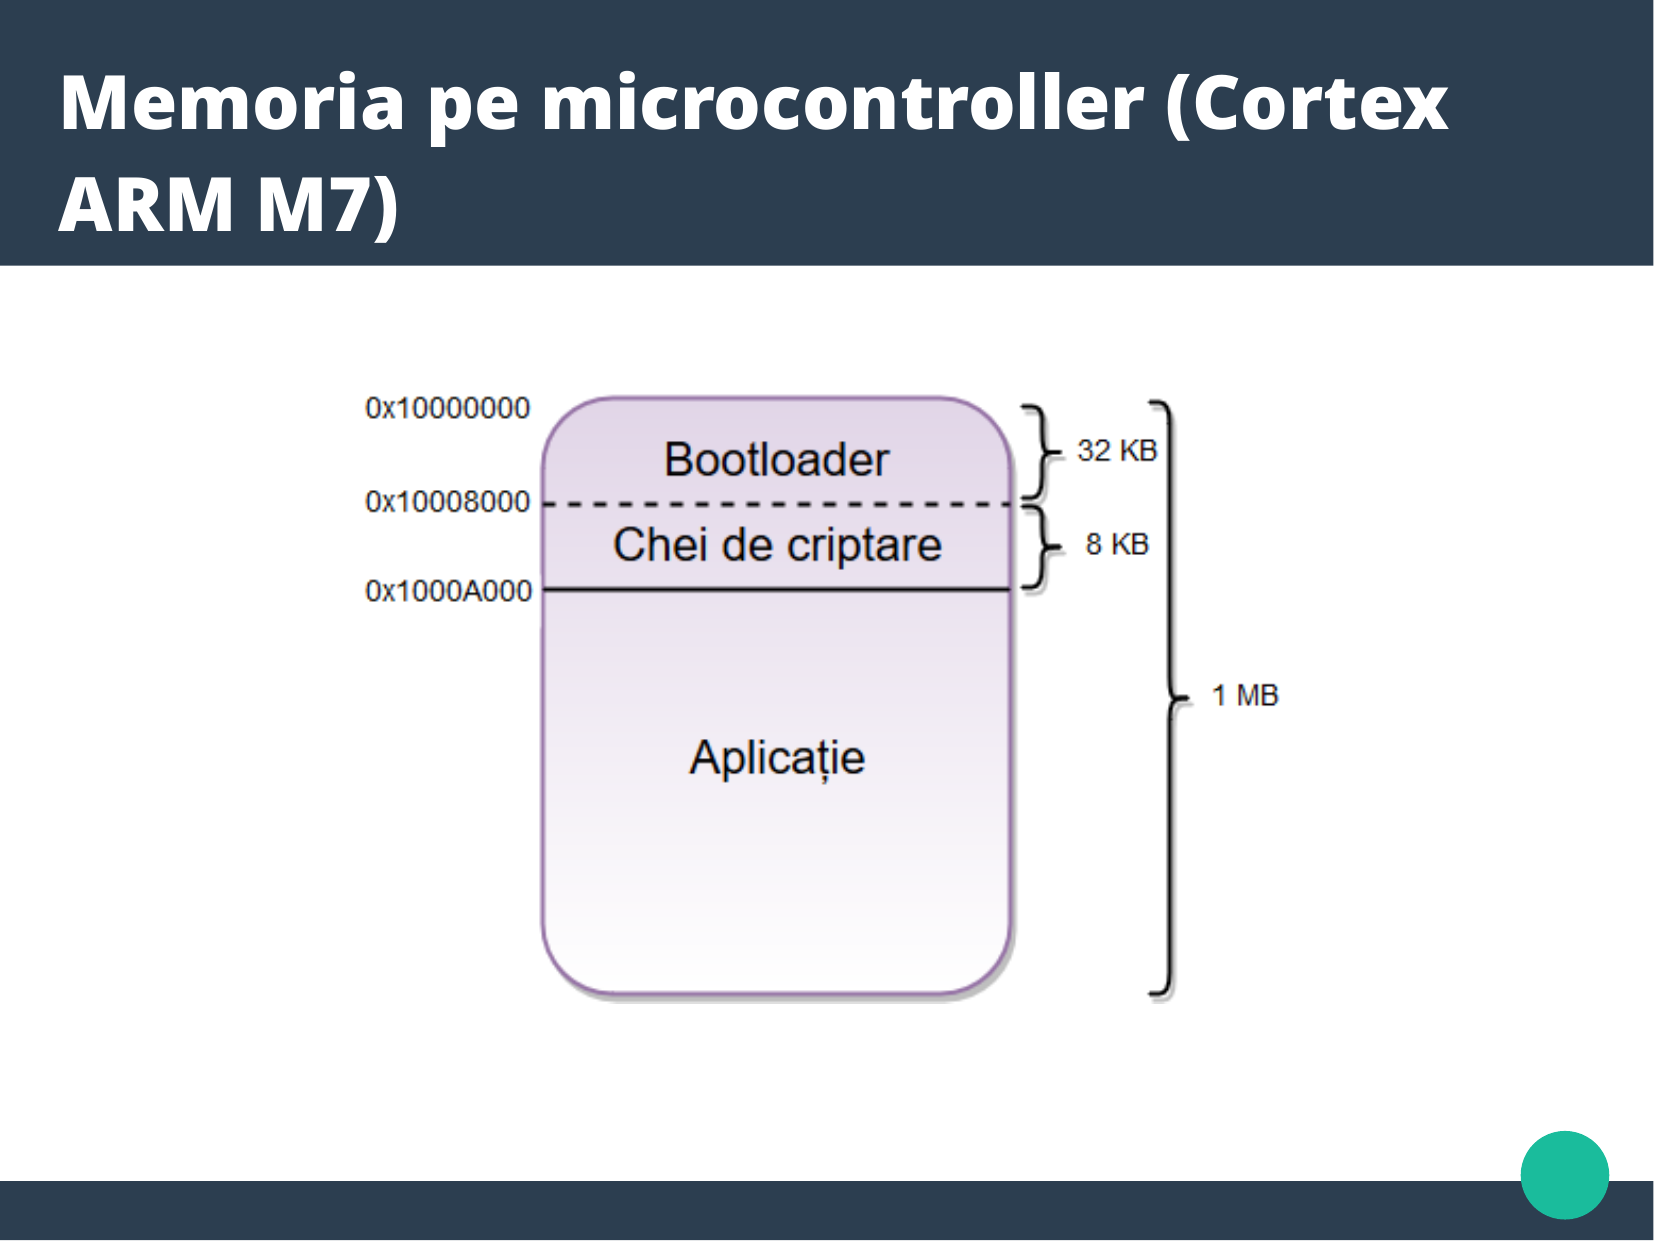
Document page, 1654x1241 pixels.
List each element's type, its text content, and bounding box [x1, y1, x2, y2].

title Memoria pe microcontroller (Cortex ARM M7) [59, 49, 1595, 207]
picture [351, 389, 1303, 1004]
